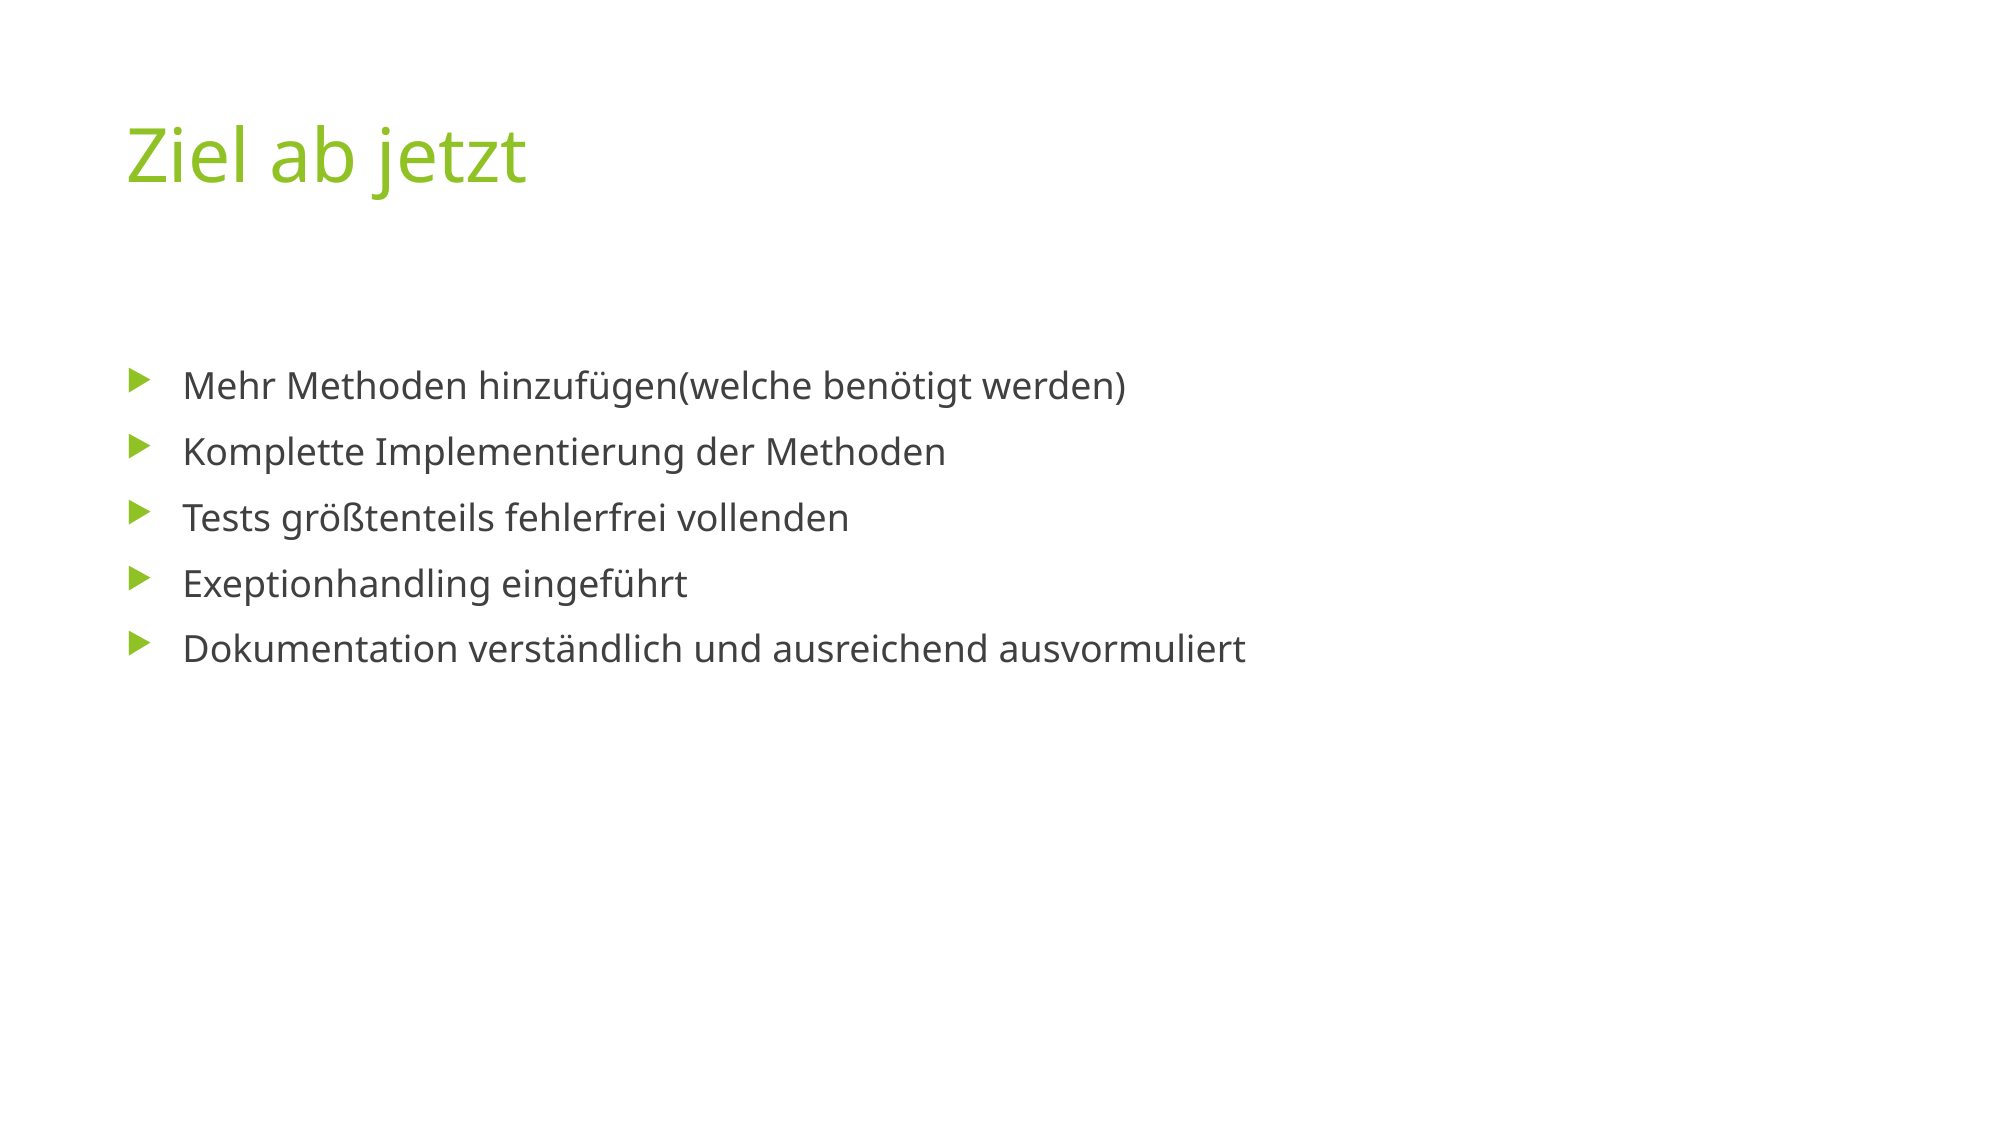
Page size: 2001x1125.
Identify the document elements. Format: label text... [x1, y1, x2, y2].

list Mehr Methoden hinzufügen(welche benötigt werden) Komplette Implementierung der Methoden Tests größtenteils fehlerfrei vollenden Exeptionhandling eingeführt Dokumentation verständlich und ausreichend ausvormuliert [111, 354, 1522, 992]
title Ziel ab jetzt [111, 99, 1522, 317]
